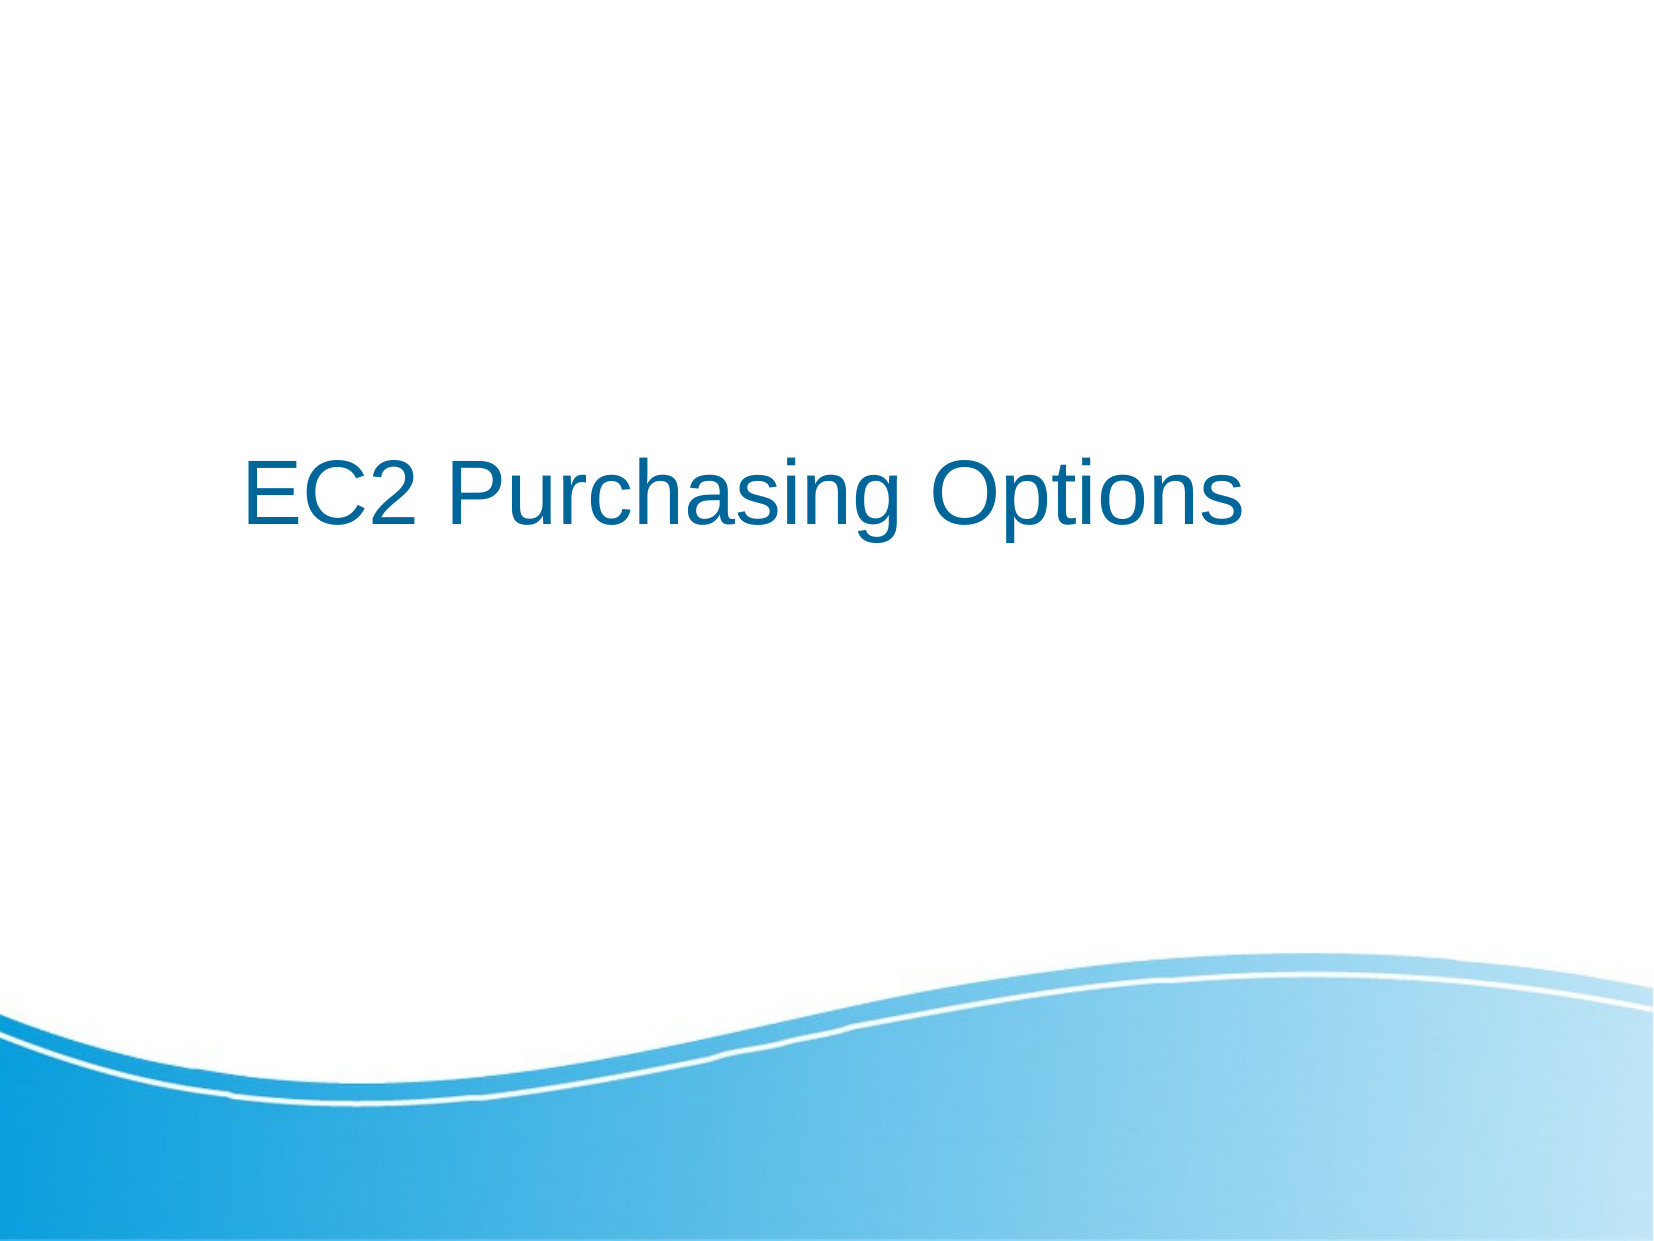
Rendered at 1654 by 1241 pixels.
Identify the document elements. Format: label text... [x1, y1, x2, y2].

title EC2 Purchasing Options [0, 384, 1489, 592]
